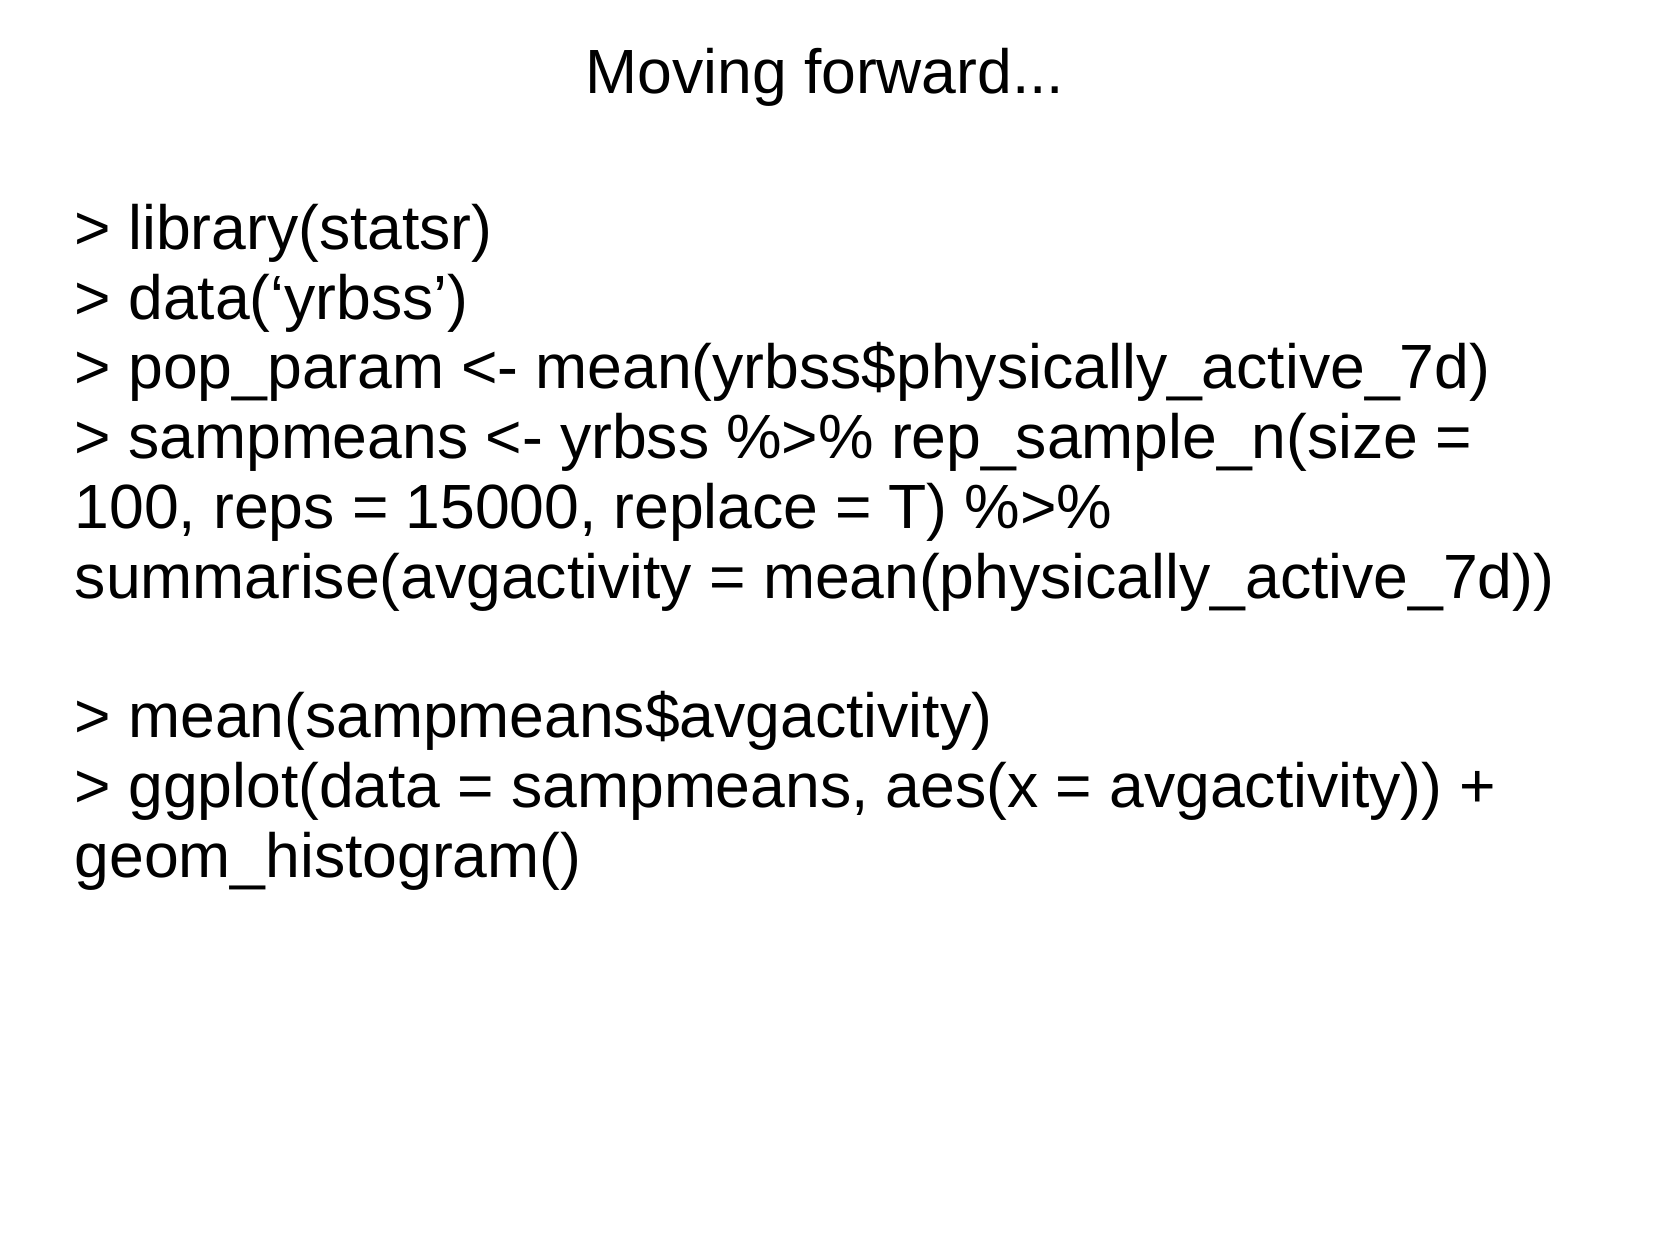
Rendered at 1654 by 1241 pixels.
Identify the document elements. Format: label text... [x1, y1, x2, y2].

text_box Moving forward... [60, 30, 1591, 115]
text_box > library(statsr) > data(‘yrbss’) > pop_param <- mean(yrbss$physically_active_7d) > sampmeans <- yrbss %>% rep_sample_n(size = 100, reps = 15000, replace = T) %>% summarise(avgactivity = mean(physically_active_7d)) > mean(sampmeans$avgactivity) > ggplot(data = sampmeans, aes(x = avgactivity)) + geom_histogram() [60, 185, 1591, 1038]
